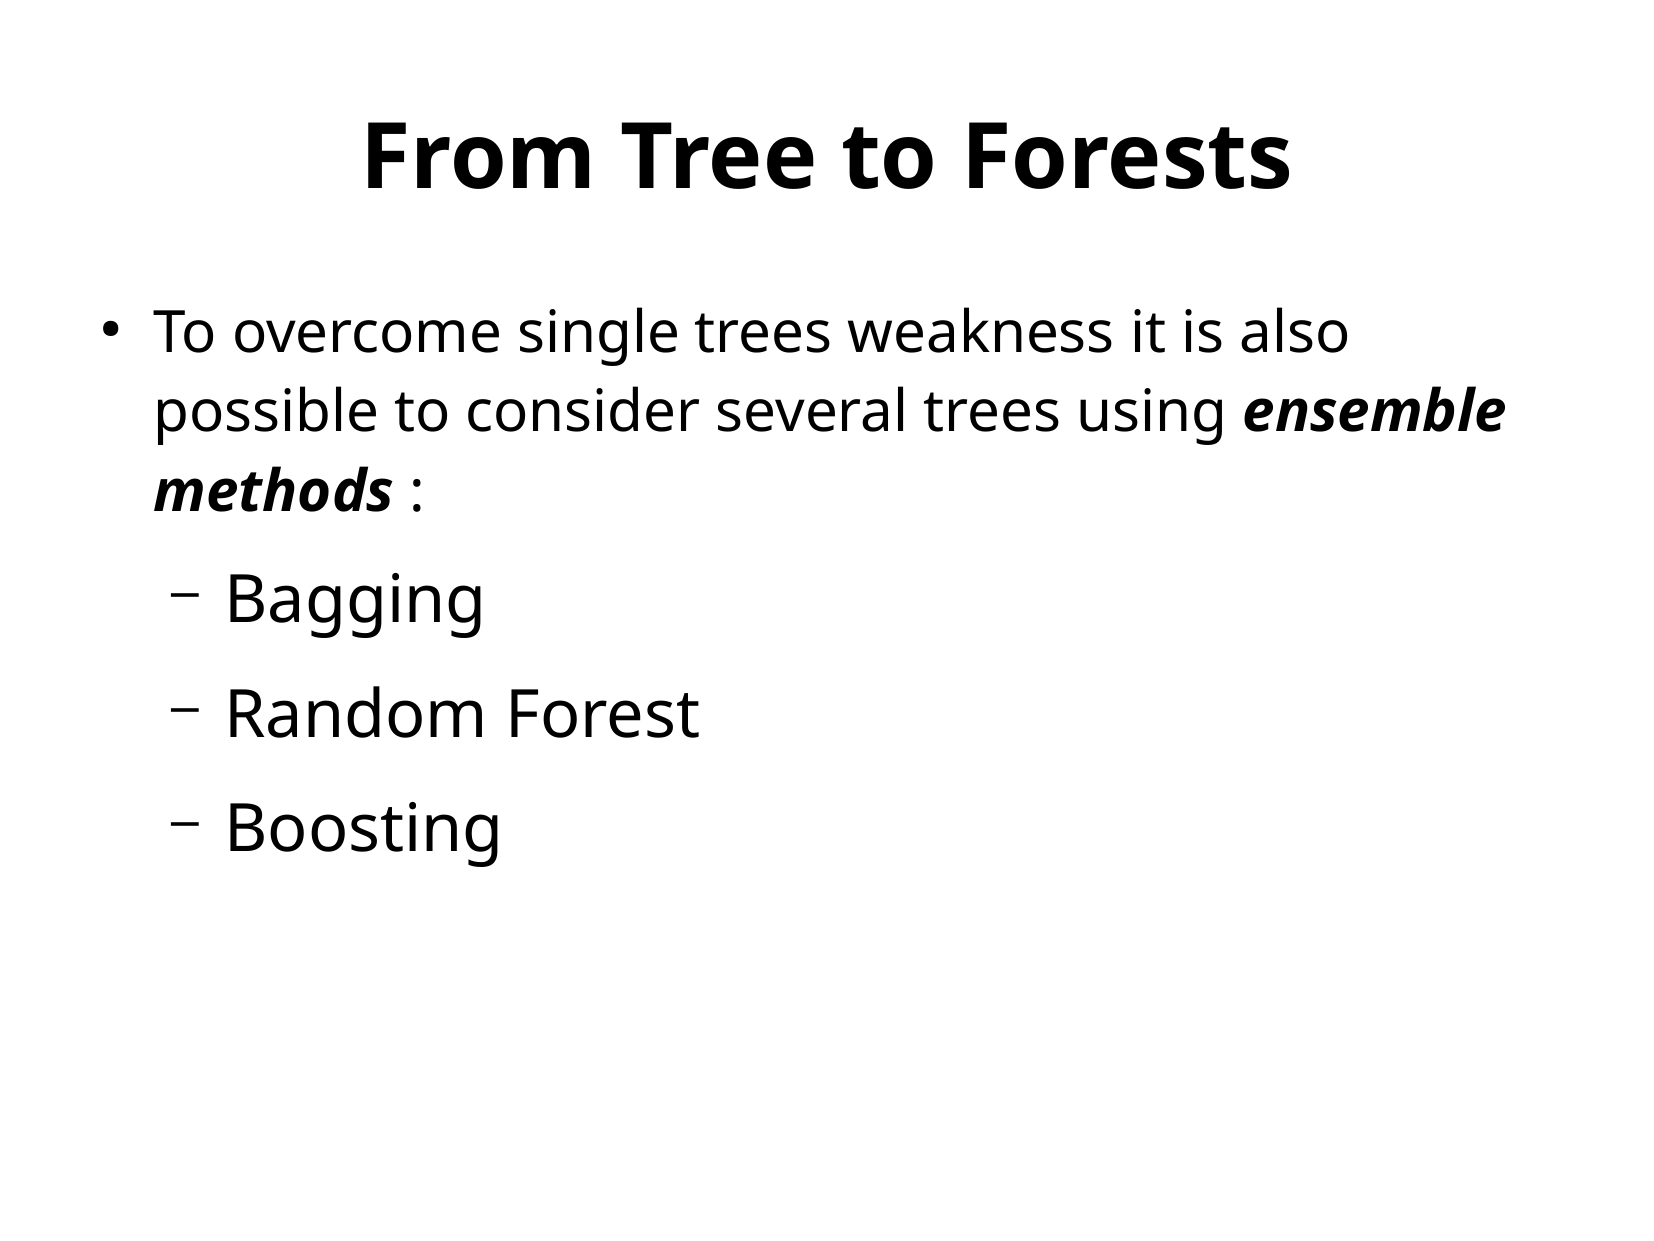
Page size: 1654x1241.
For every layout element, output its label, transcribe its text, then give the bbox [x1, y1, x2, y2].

title From Tree to Forests [82, 49, 1571, 257]
list To overcome single trees weakness it is also possible to consider several trees using ensemble methods : Bagging Random Forest Boosting [82, 290, 1571, 1010]
